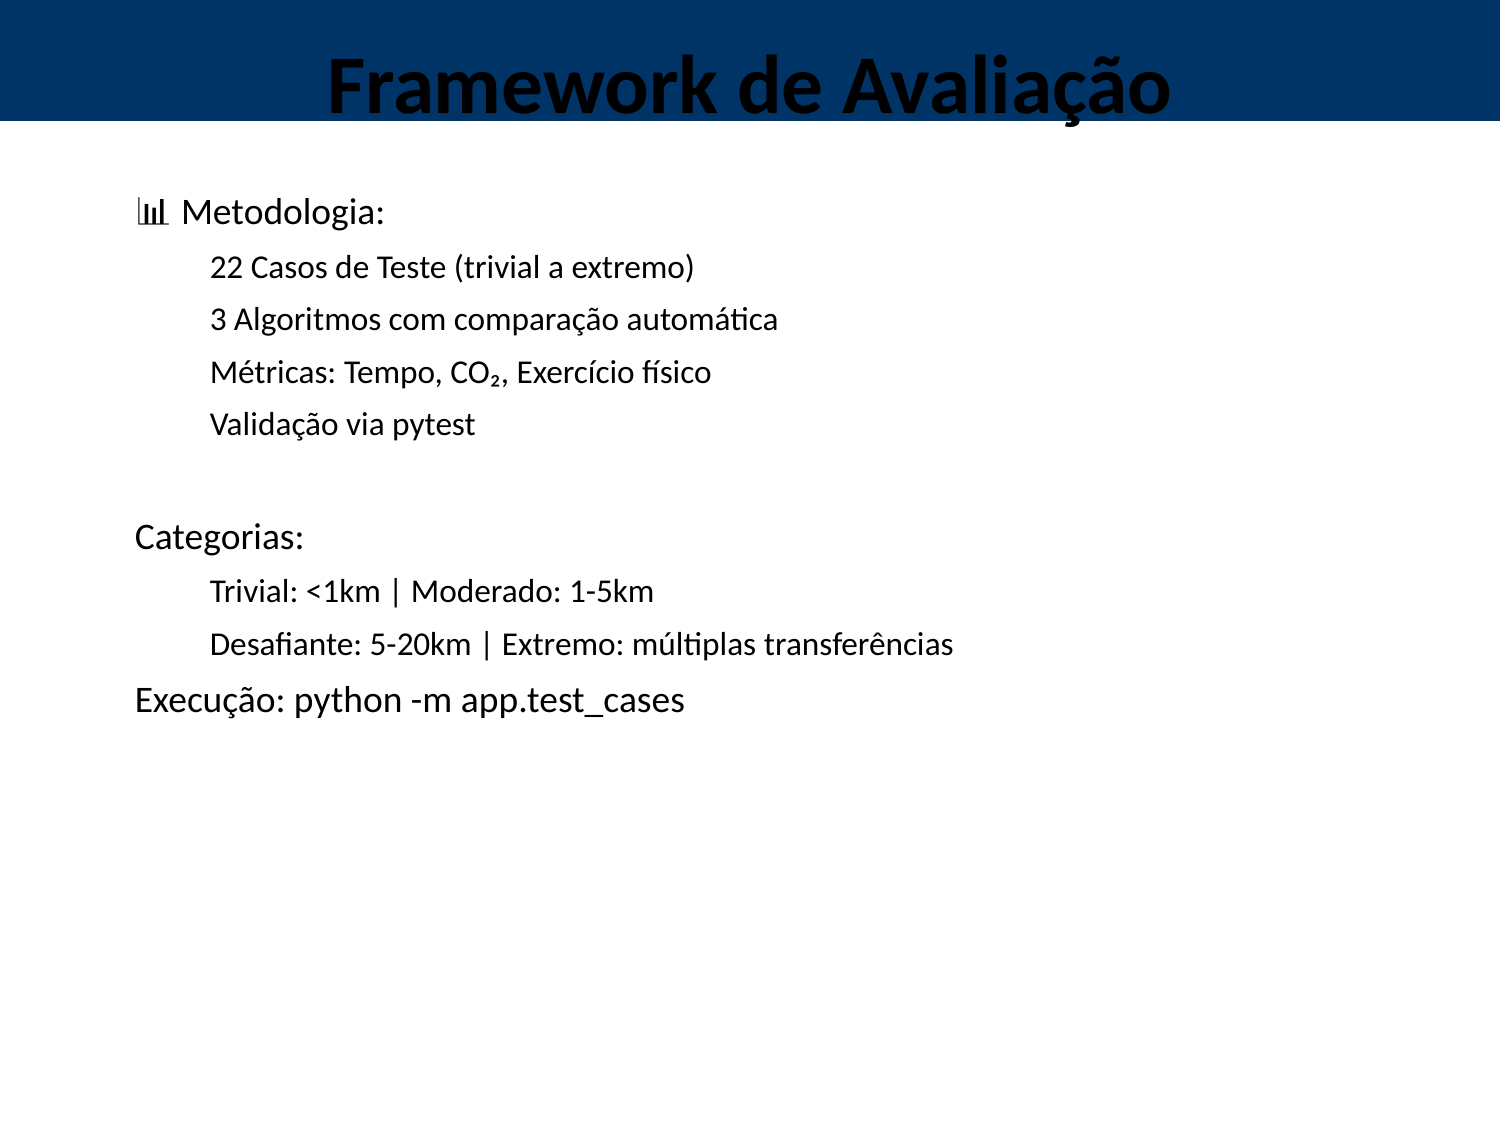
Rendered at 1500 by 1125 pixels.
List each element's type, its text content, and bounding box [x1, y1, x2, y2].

text_box Framework de Avaliação [312, 22, 1188, 138]
text_box [0, 0, 1500, 120]
text_box 📊 Metodologia: 22 Casos de Teste (trivial a extremo) 3 Algoritmos com comparação automática Métricas: Tempo, CO₂, Exercício físico Validação via pytest Categorias: Trivial: <1km | Moderado: 1-5km Desafiante: 5-20km | Extremo: múltiplas transferências Execução: python -m app.test_cases [119, 179, 1380, 727]
